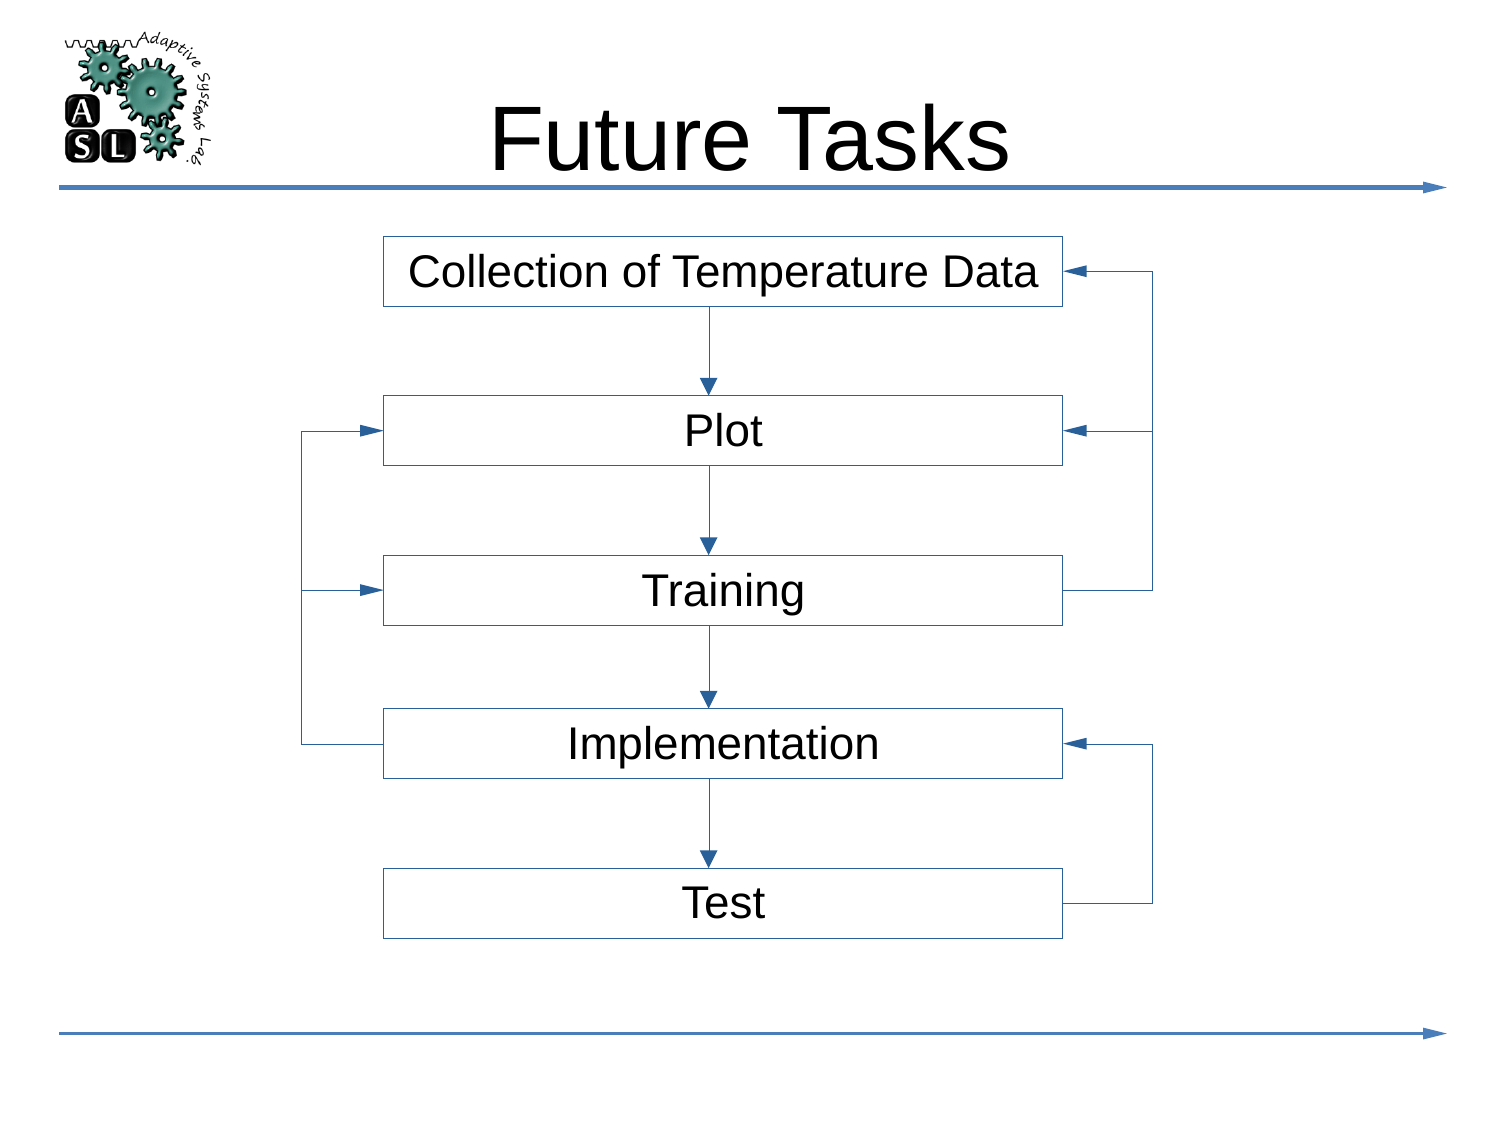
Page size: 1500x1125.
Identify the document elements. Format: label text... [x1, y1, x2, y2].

picture [58, 30, 211, 169]
text_box Test [383, 868, 1063, 939]
text_box Plot [383, 395, 1063, 466]
text_box Implementation [383, 708, 1063, 779]
title Future Tasks [75, 45, 1425, 233]
text_box Training [383, 555, 1063, 626]
text_box Collection of Temperature Data [383, 236, 1063, 307]
